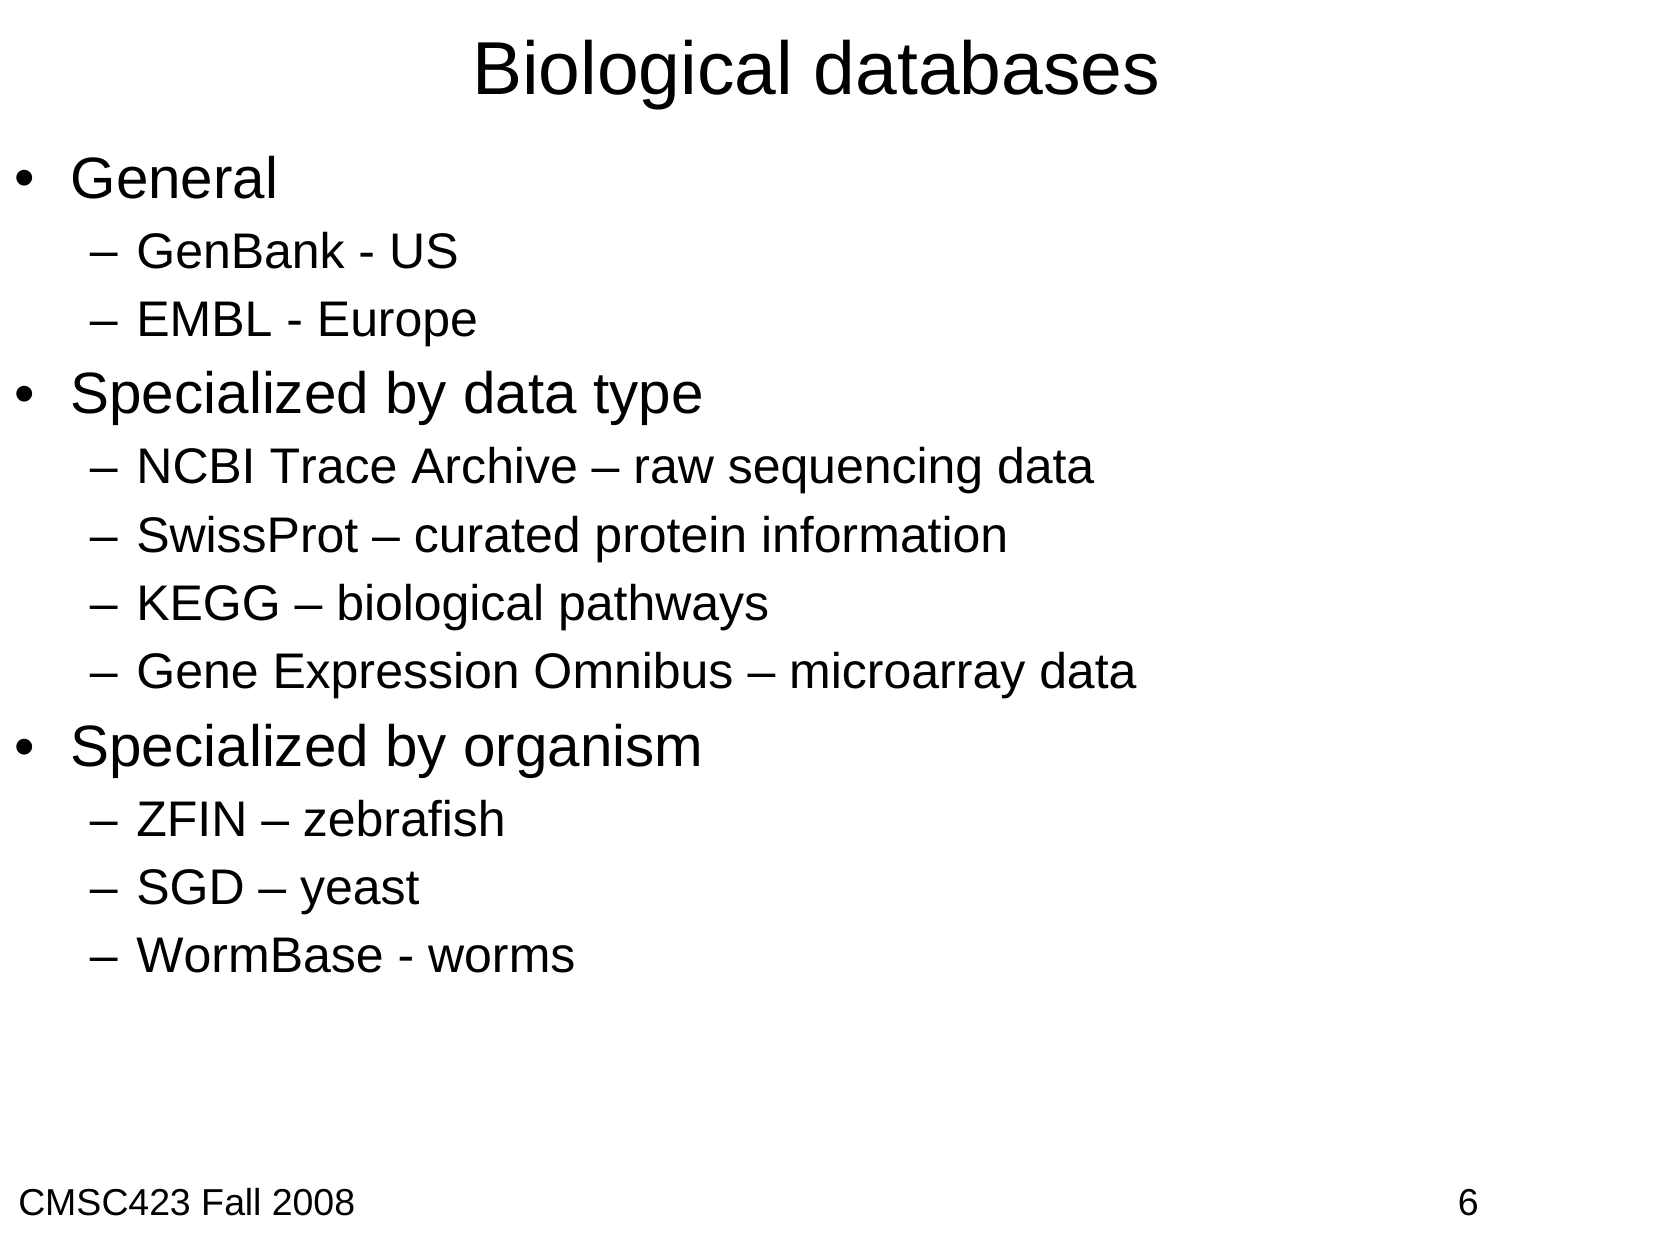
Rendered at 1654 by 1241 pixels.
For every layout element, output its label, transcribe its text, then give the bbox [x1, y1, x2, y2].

title Biological databases [0, 10, 1654, 127]
list General GenBank - US EMBL - Europe Specialized by data type NCBI Trace Archive – raw sequencing data SwissProt – curated protein information KEGG – biological pathways Gene Expression Omnibus – microarray data Specialized by organism ZFIN – zebrafish SGD – yeast WormBase - worms [0, 137, 1654, 1241]
